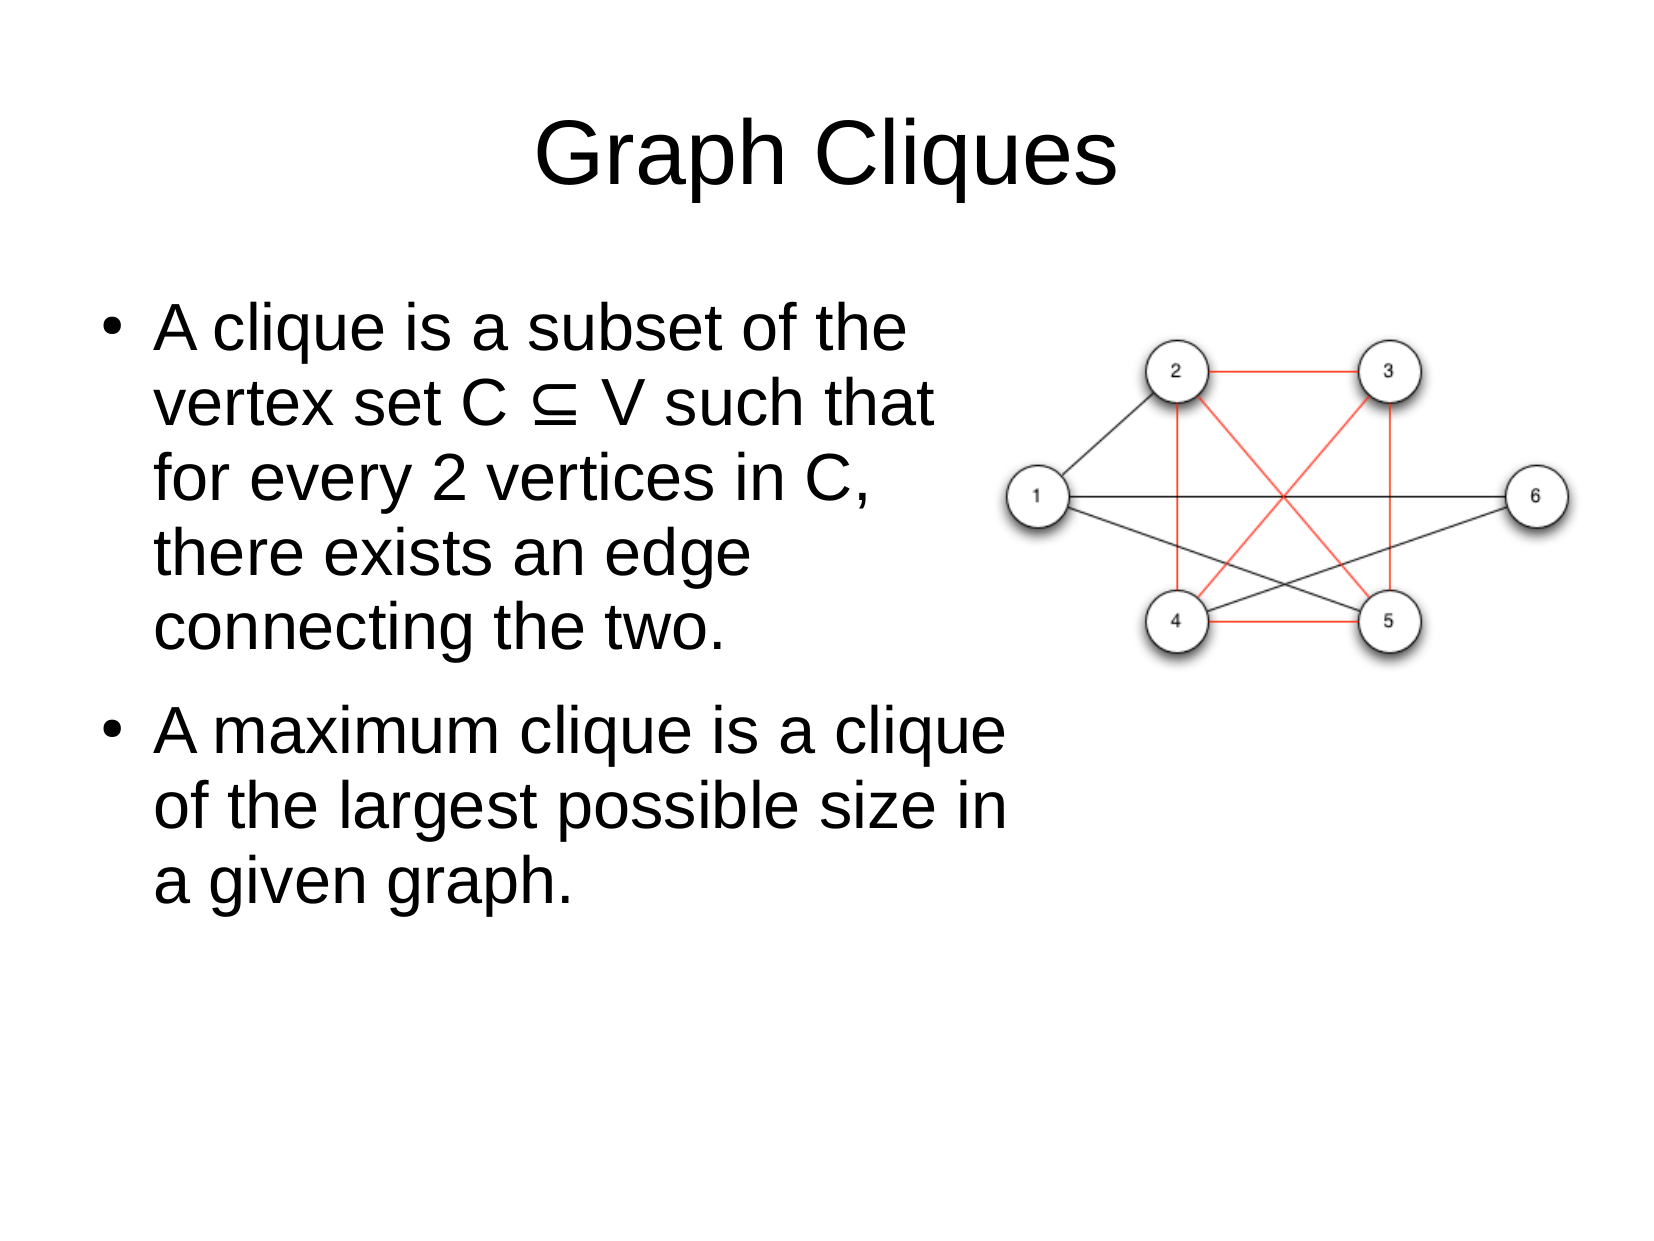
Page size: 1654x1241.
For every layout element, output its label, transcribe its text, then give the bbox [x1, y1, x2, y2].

picture [975, 315, 1599, 691]
title Graph Cliques [82, 49, 1571, 257]
list A clique is a subset of the vertex set C ⊆ V such that for every 2 vertices in C, there exists an edge connecting the two. A maximum clique is a clique of the largest possible size in a given graph. [82, 290, 1021, 1010]
